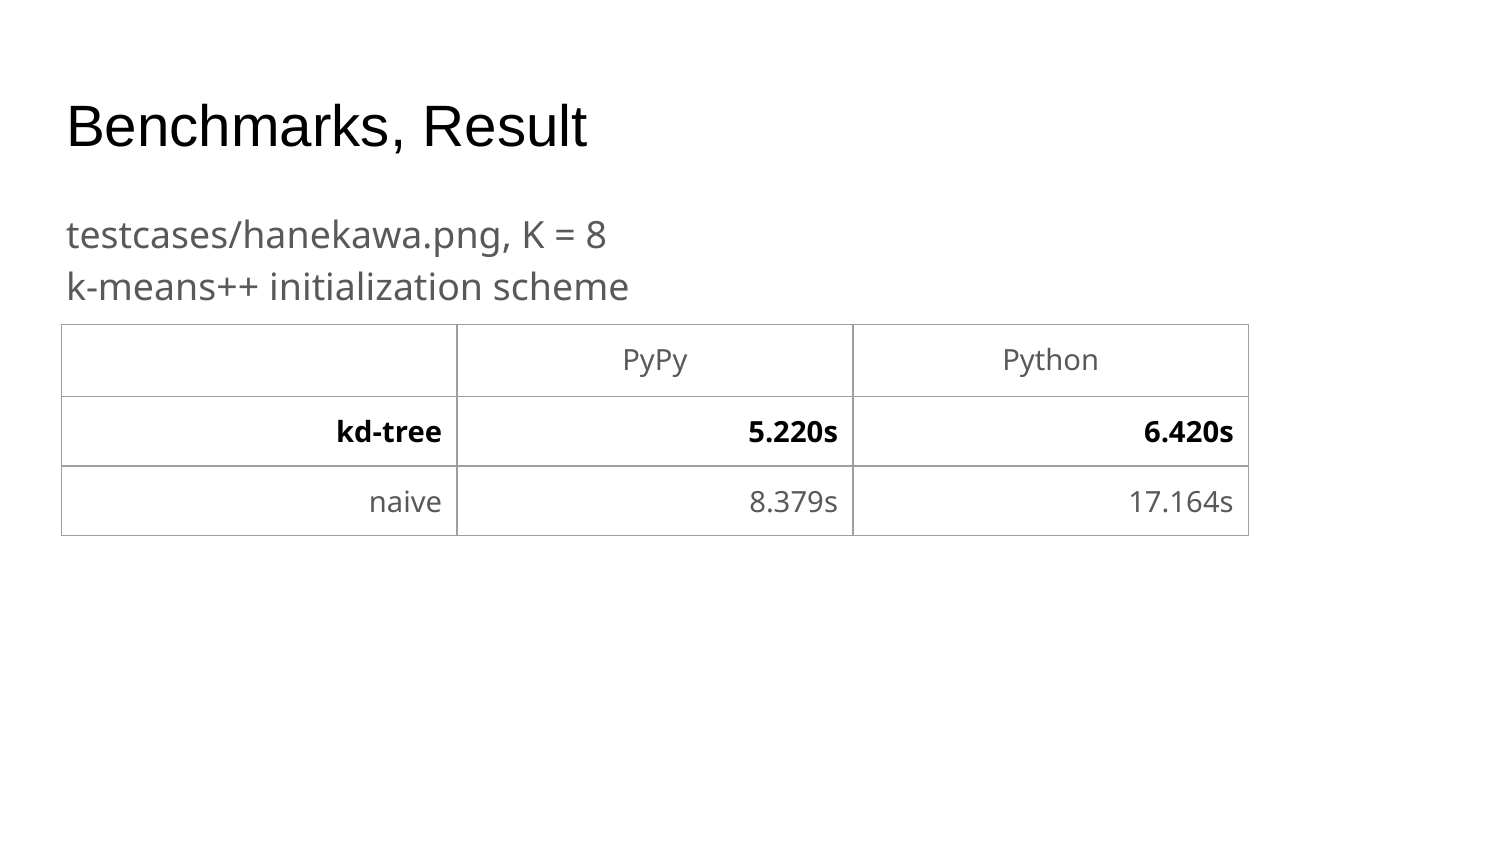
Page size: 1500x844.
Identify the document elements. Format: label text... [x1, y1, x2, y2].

table_cell 6.420s [854, 397, 1248, 465]
table_cell naive [62, 467, 456, 535]
list testcases/hanekawa.png, K = 8 k-means++ initialization scheme [51, 189, 1449, 750]
table_header PyPy [458, 325, 852, 396]
table_cell kd-tree [62, 397, 456, 465]
table_cell 8.379s [458, 467, 852, 535]
table_cell 17.164s [854, 467, 1248, 535]
table_cell 5.220s [458, 397, 852, 465]
title Benchmarks, Result [51, 72, 1449, 167]
table_header Python [854, 325, 1248, 396]
table_header [62, 325, 456, 396]
